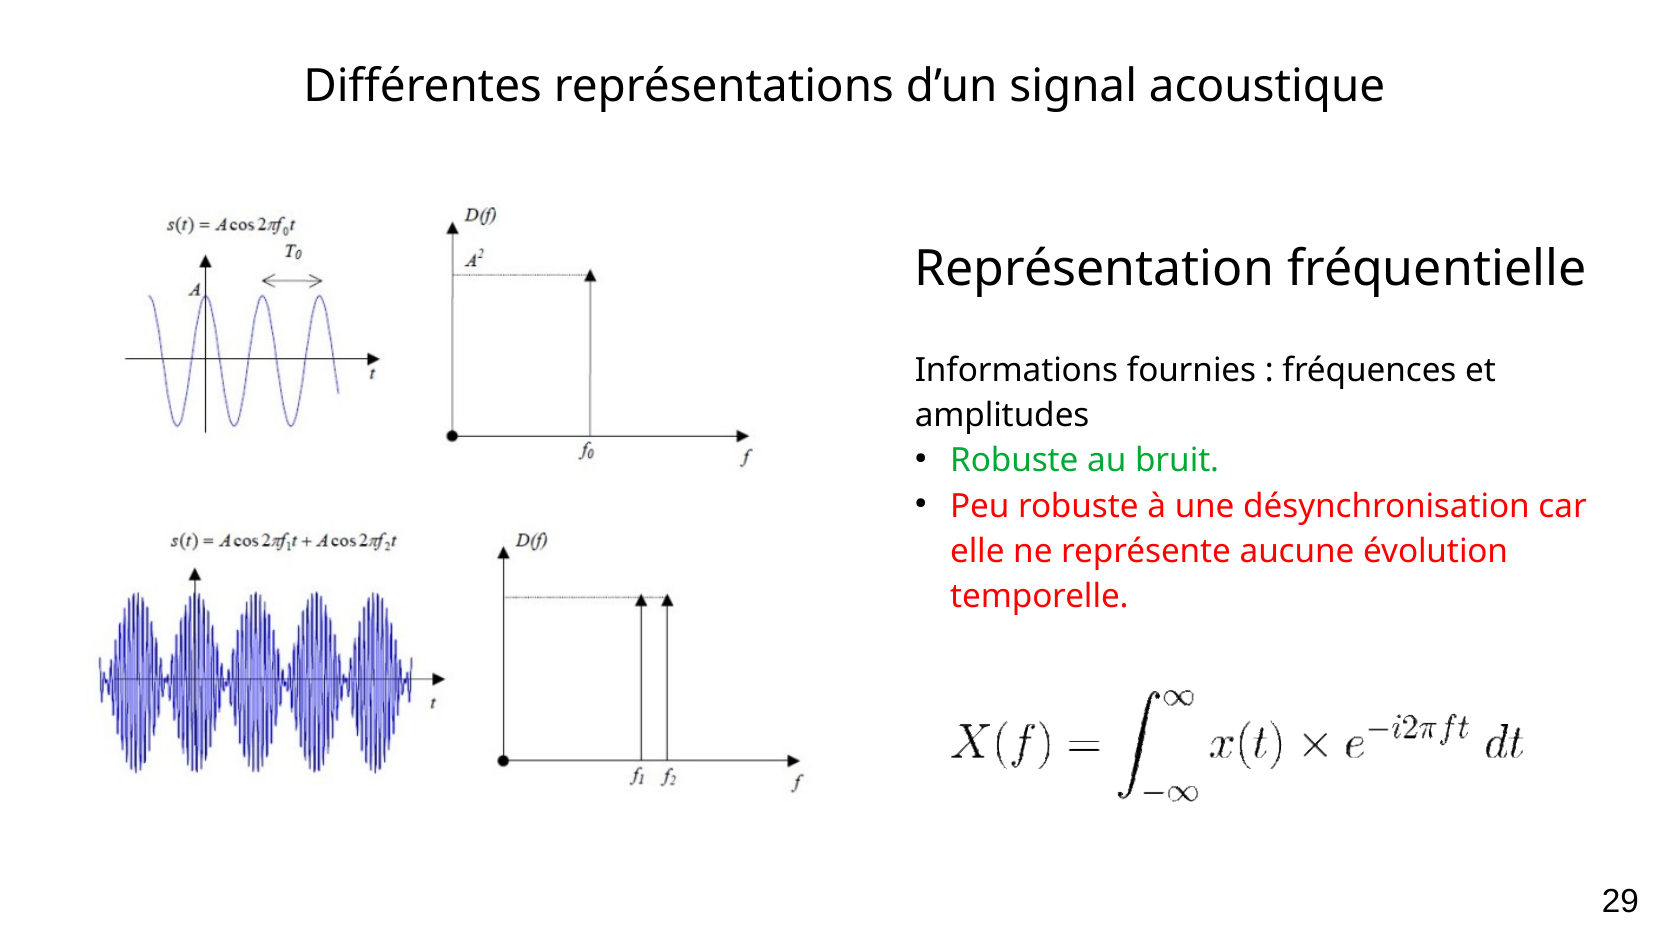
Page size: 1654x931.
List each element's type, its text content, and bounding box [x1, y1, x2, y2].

text_box Différentes représentations d’un signal acoustique [242, 45, 1411, 151]
picture [86, 191, 826, 822]
text_box <number> [1024, 874, 1654, 931]
picture [951, 690, 1524, 802]
text_box Représentation fréquentielle Informations fournies : fréquences et amplitudes Robuste au bruit. Peu robuste à une désynchronisation car elle ne représente aucune évolution temporelle. [900, 225, 1654, 676]
